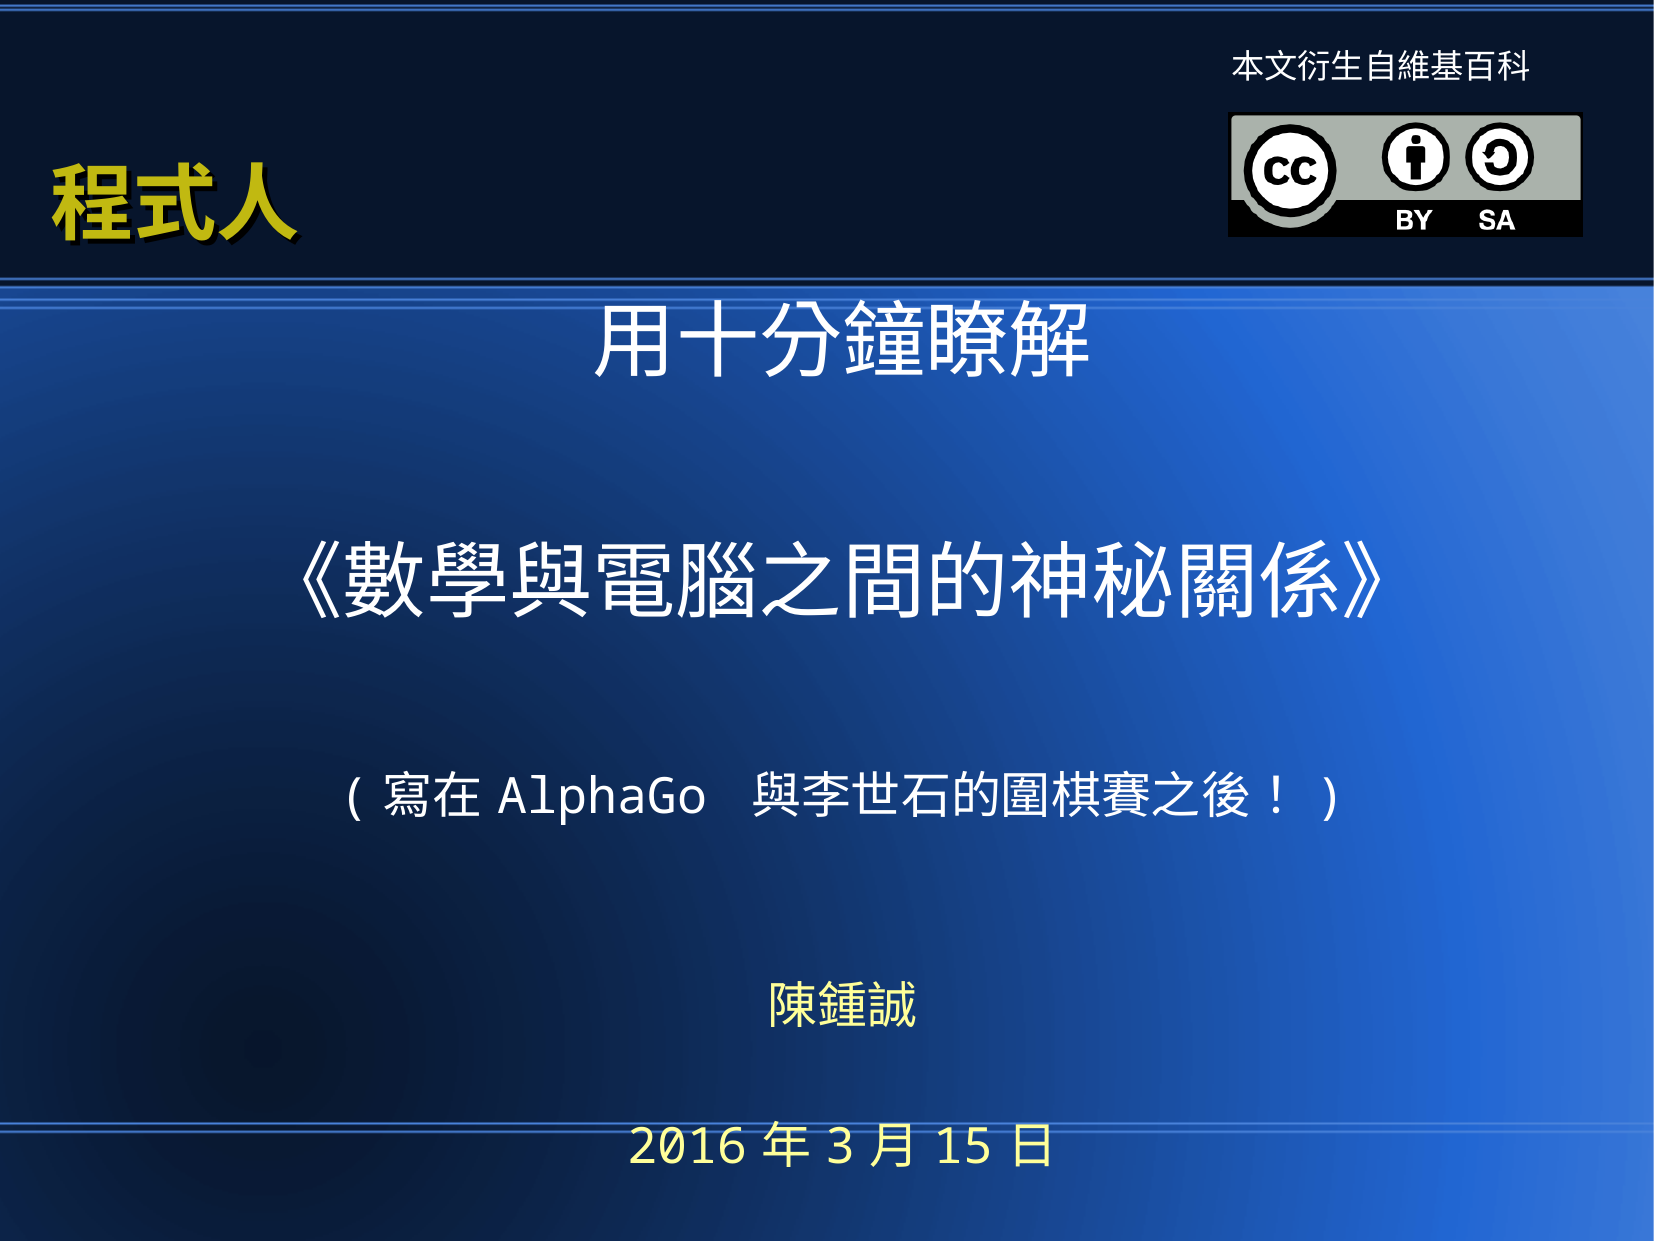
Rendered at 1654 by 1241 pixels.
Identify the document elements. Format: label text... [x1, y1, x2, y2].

picture [0, 0, 1654, 1241]
text_box 程式人 [35, 129, 378, 325]
subtitle 用十分鐘瞭解 《數學與電腦之間的神秘關係》 (寫在AlphaGo 與李世石的圍棋賽之後！) 陳鍾誠 2016年3月15日 [59, 326, 1626, 1127]
text_box 本文衍生自維基百科 [1216, 32, 1622, 95]
